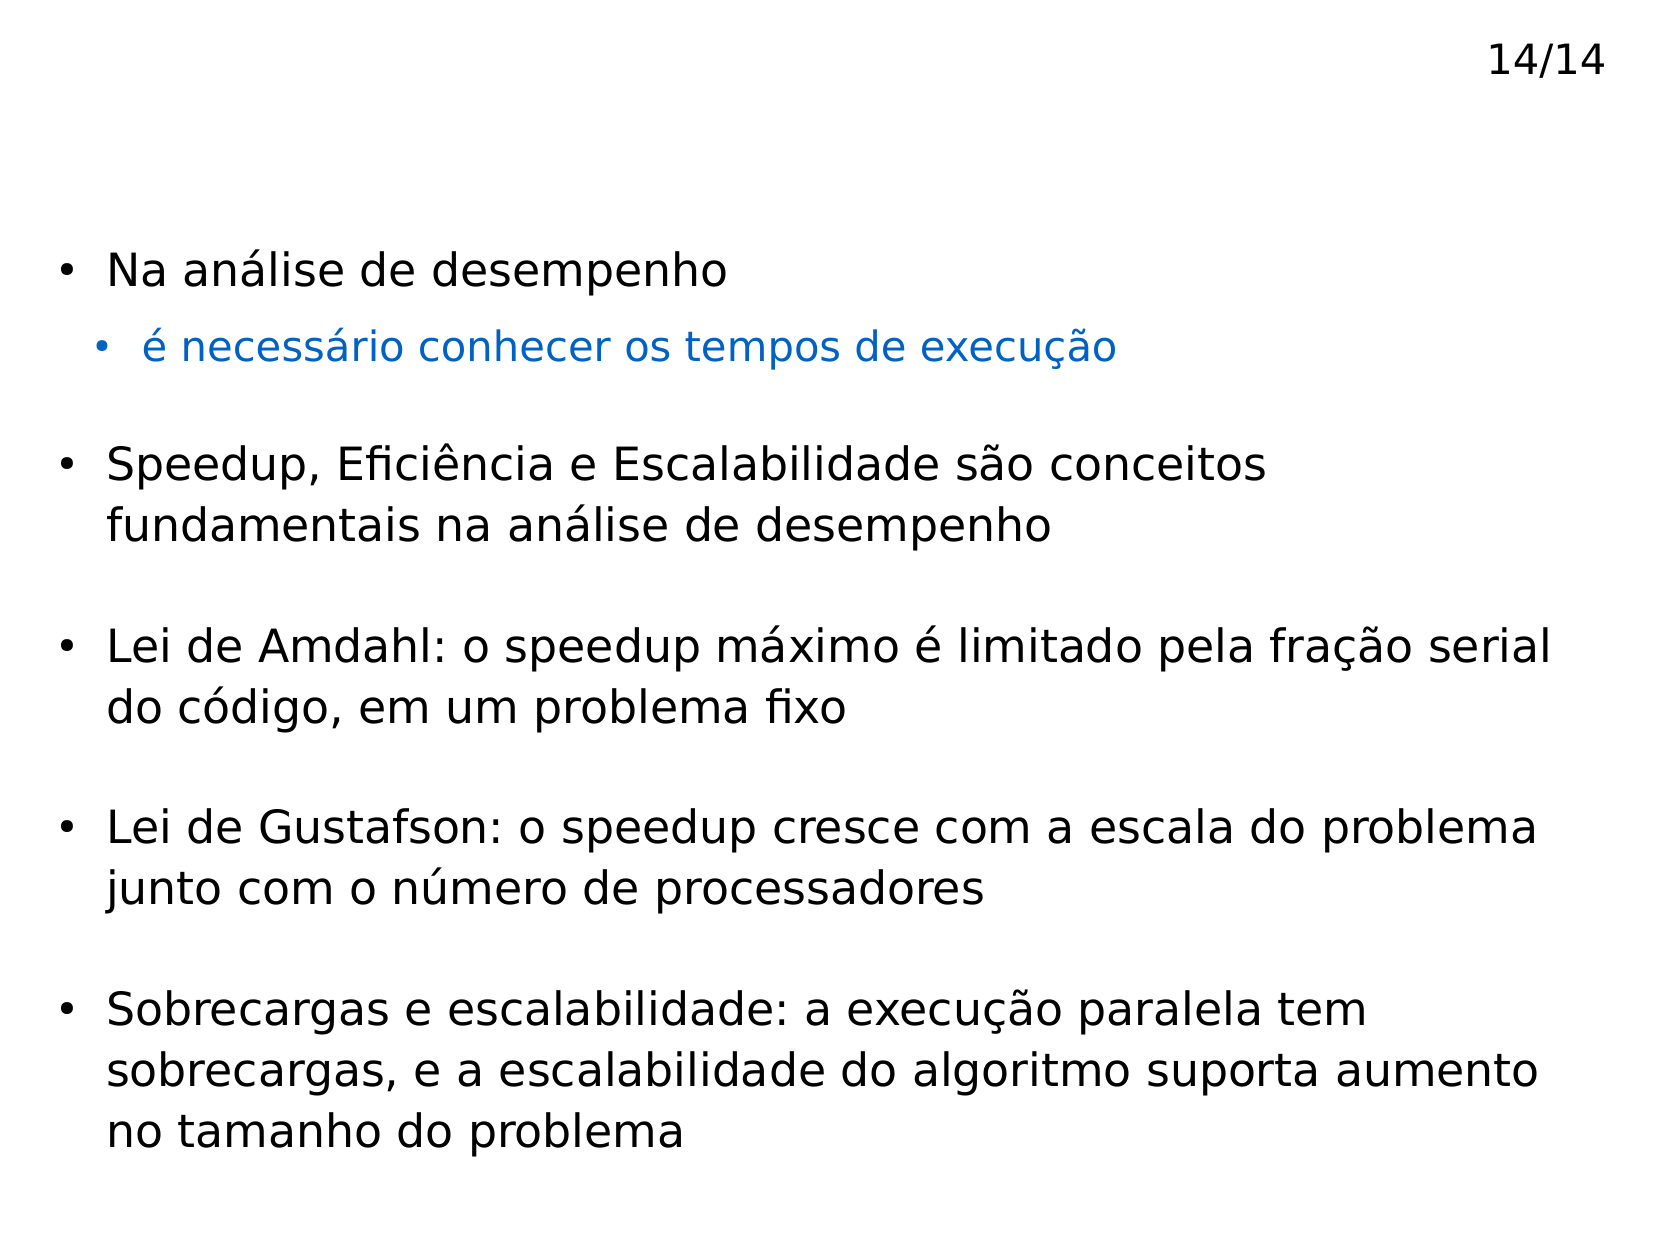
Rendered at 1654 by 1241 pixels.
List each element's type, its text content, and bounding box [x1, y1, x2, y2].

list Na análise de desempenho é necessário conhecer os tempos de execução Speedup, Eficiência e Escalabilidade são conceitos fundamentais na análise de desempenho Lei de Amdahl: o speedup máximo é limitado pela fração serial do código, em um problema fixo Lei de Gustafson: o speedup cresce com a escala do problema junto com o número de processadores Sobrecargas e escalabilidade: a execução paralela tem sobrecargas, e a escalabilidade do algoritmo suporta aumento no tamanho do problema [59, 236, 1595, 1211]
